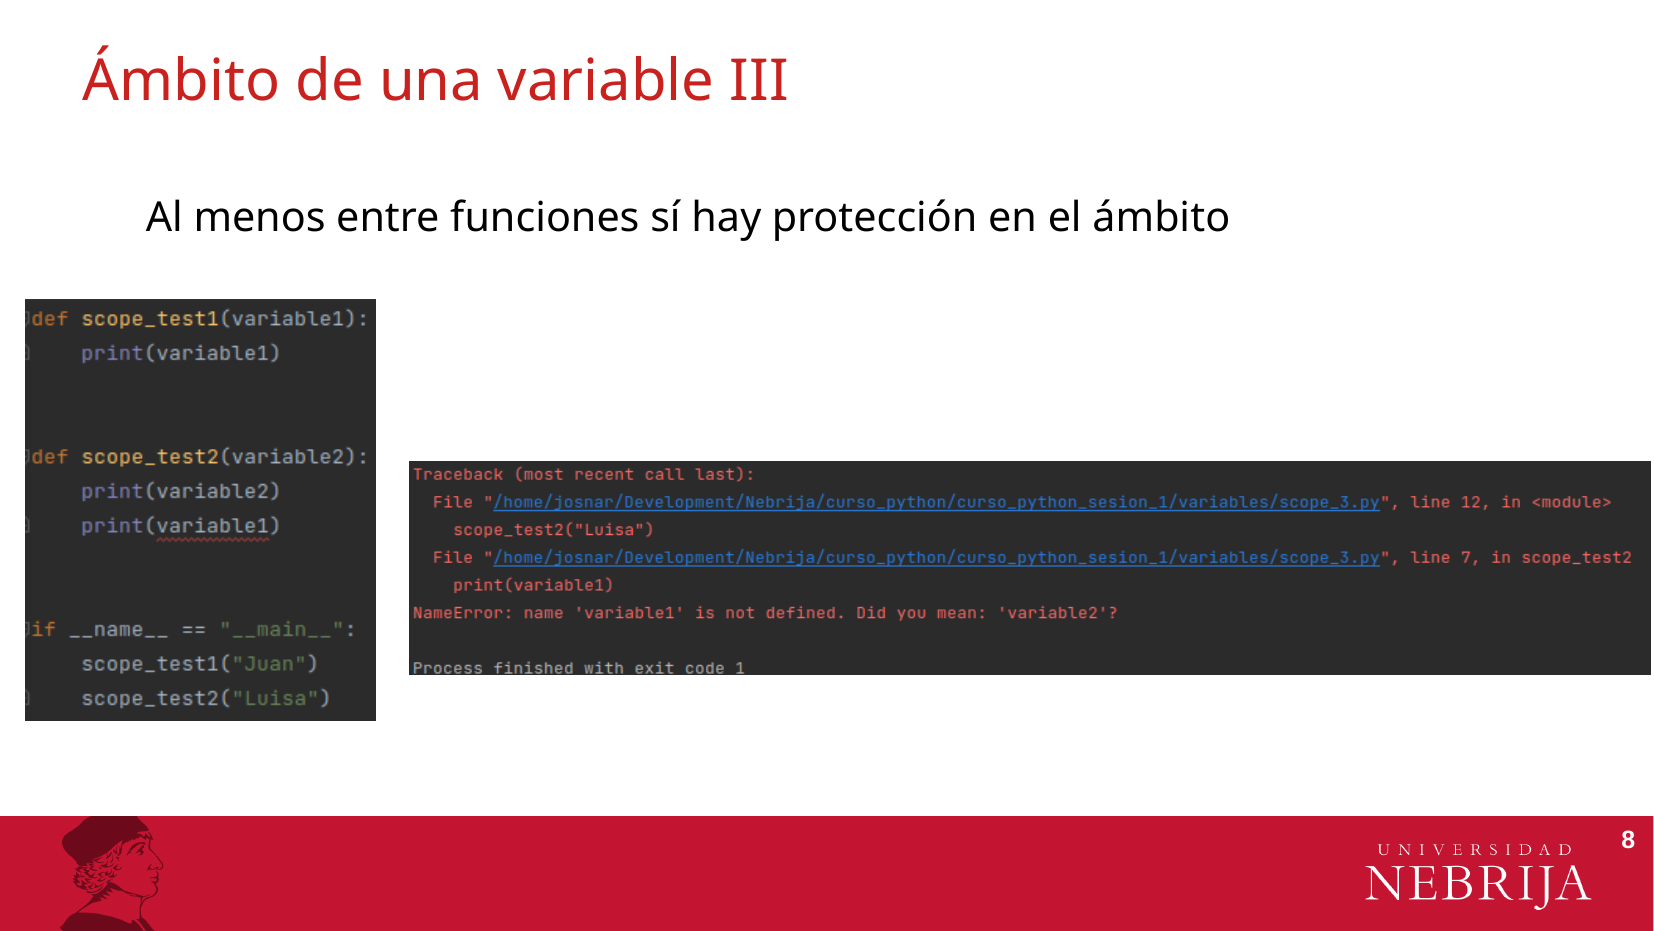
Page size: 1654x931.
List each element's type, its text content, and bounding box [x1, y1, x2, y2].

title Ámbito de una variable III [82, 0, 1571, 156]
picture [25, 299, 376, 721]
picture [0, 816, 1654, 931]
list Al menos entre funciones sí hay protección en el ámbito [75, 187, 1576, 788]
picture [409, 461, 1651, 676]
